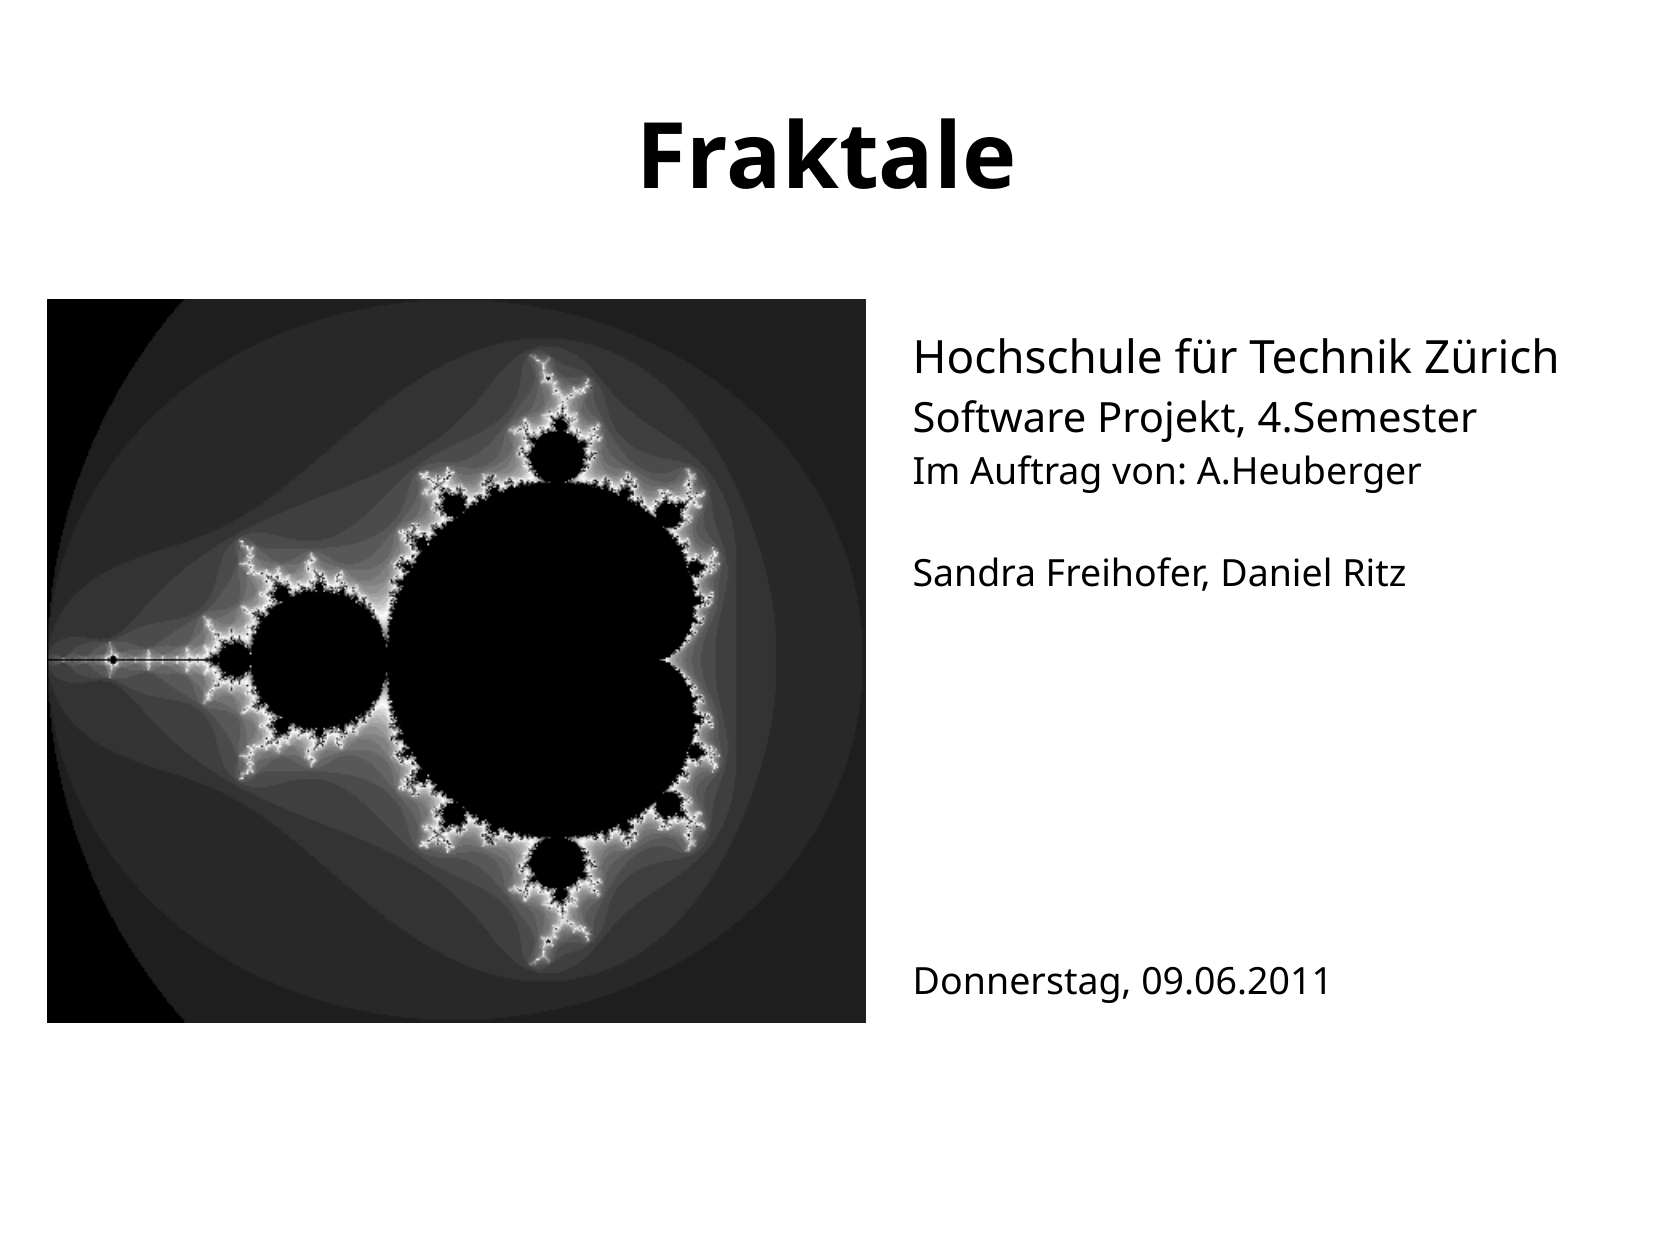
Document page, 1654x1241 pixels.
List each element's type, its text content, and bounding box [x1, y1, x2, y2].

subtitle Hochschule für Technik Zürich Software Projekt, 4.Semester Im Auftrag von: A.Heuberger Sandra Freihofer, Daniel Ritz Donnerstag, 09.06.2011 [912, 311, 1577, 1019]
title Fraktale [82, 56, 1571, 250]
picture [47, 299, 866, 1023]
